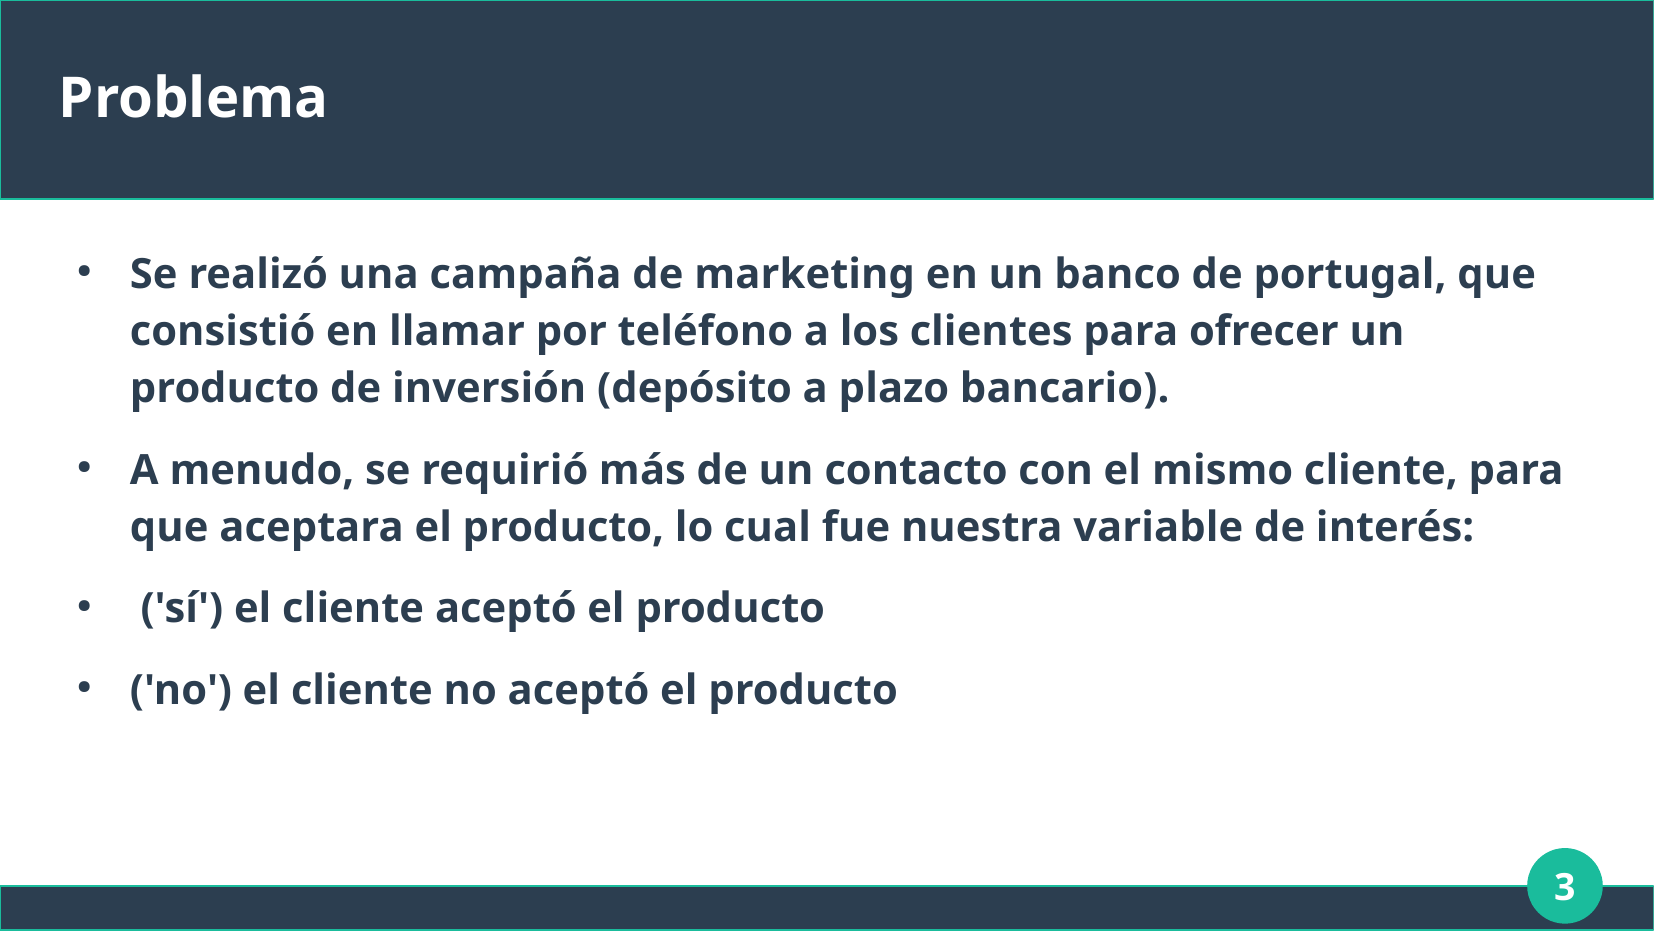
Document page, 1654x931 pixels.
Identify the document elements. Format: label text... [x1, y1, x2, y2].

list Se realizó una campaña de marketing en un banco de portugal, que consistió en llamar por teléfono a los clientes para ofrecer un producto de inversión (depósito a plazo bancario). A menudo, se requirió más de un contacto con el mismo cliente, para que aceptara el producto, lo cual fue nuestra variable de interés: ('sí') el cliente aceptó el producto ('no') el cliente no aceptó el producto [59, 243, 1595, 864]
title Problema [59, 37, 1595, 155]
